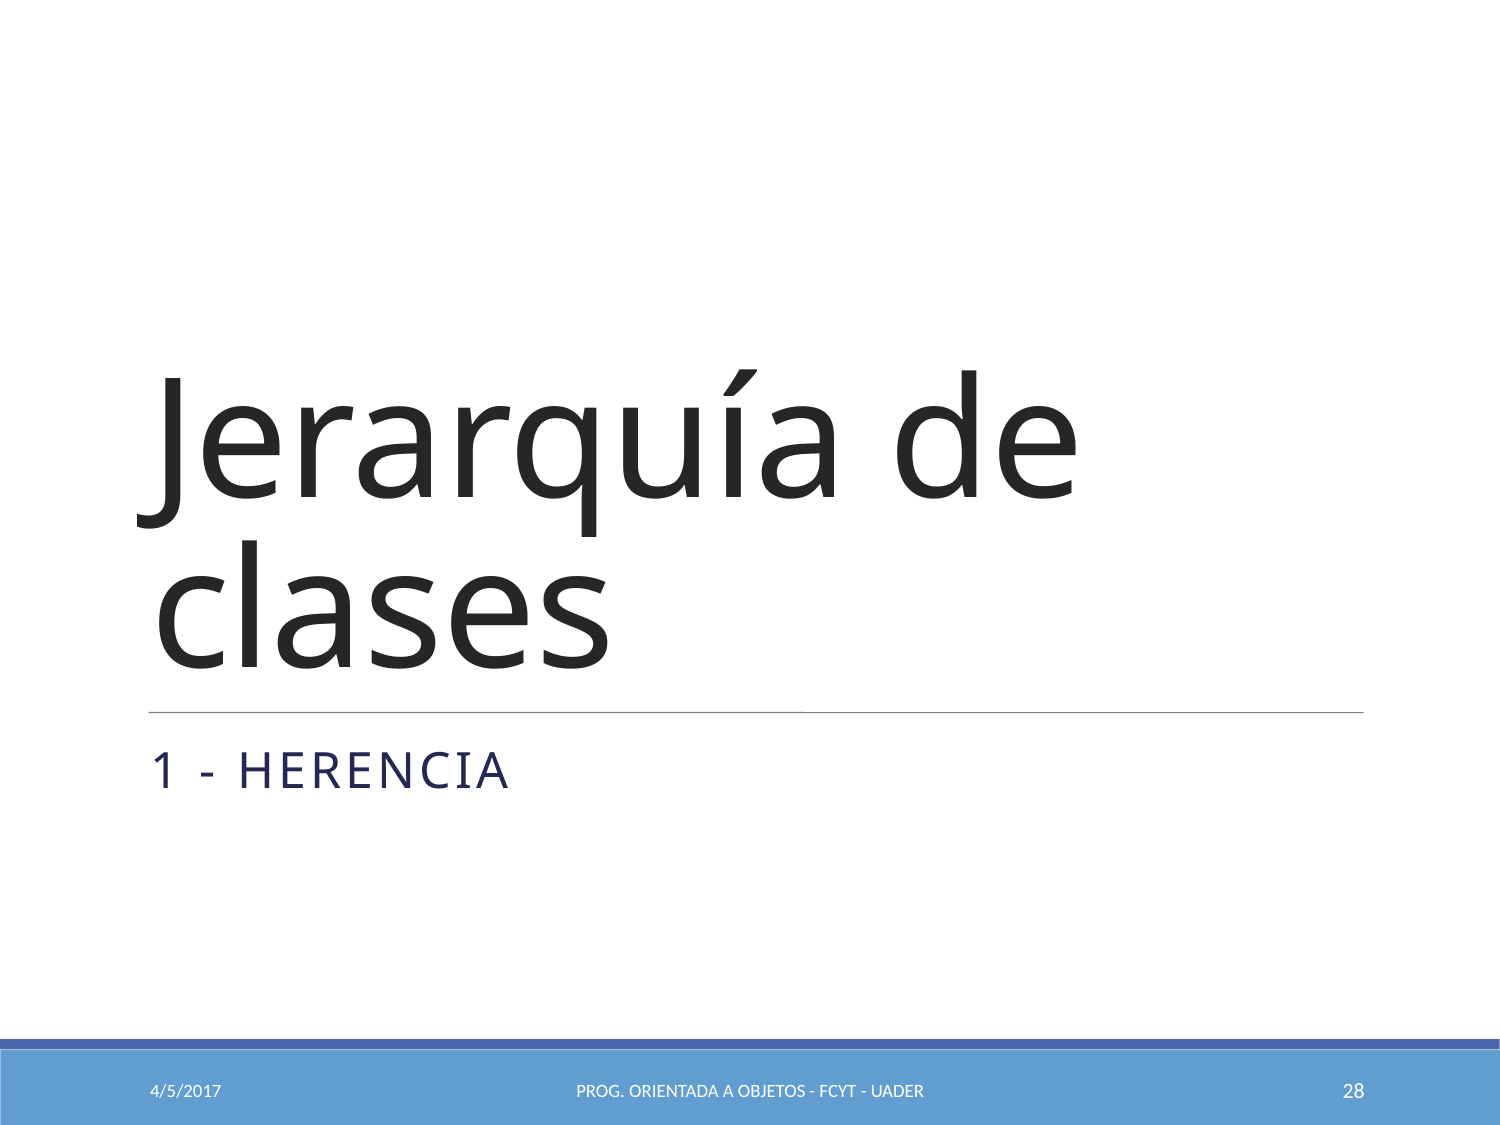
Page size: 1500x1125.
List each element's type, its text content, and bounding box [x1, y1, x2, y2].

slide_number <número> [1218, 1059, 1380, 1120]
list 1 - Herencia [135, 730, 1373, 918]
footer Prog. Orientada a Objetos - FCyT - UADER [453, 1059, 1047, 1120]
title Jerarquía de clases [135, 124, 1373, 710]
slide_number 4/5/2017 [135, 1059, 440, 1120]
